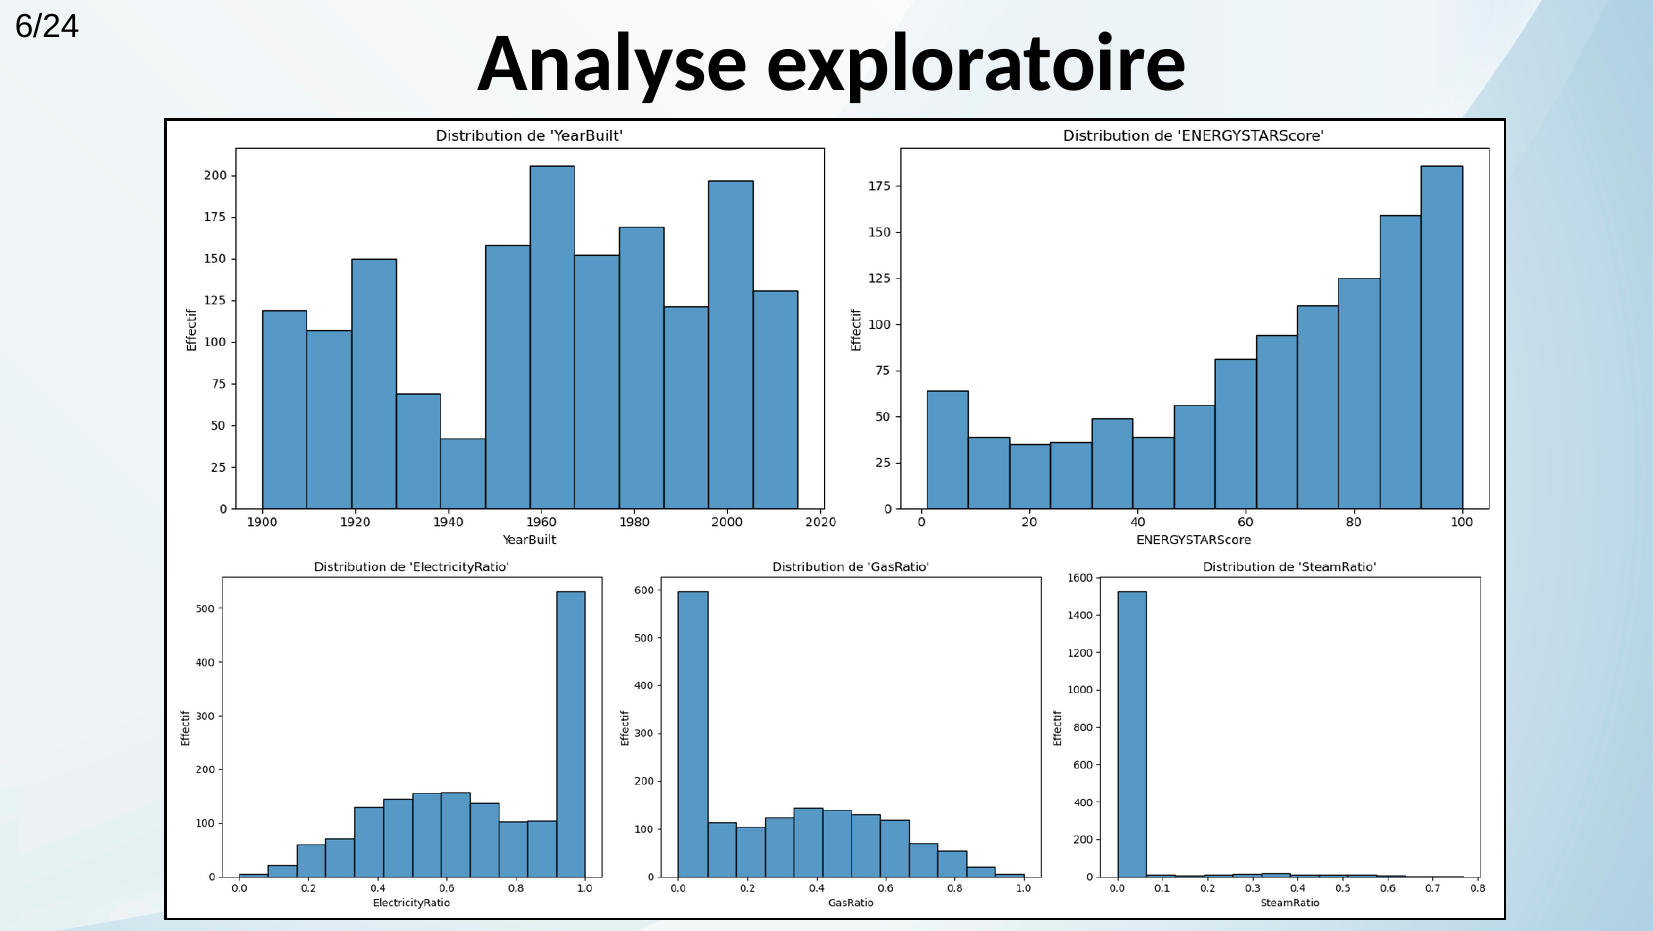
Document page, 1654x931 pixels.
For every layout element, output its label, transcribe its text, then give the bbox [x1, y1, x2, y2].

picture [0, 0, 1654, 931]
title Analyse exploratoire [88, 0, 1577, 148]
text_box 6/24 [0, 0, 119, 60]
